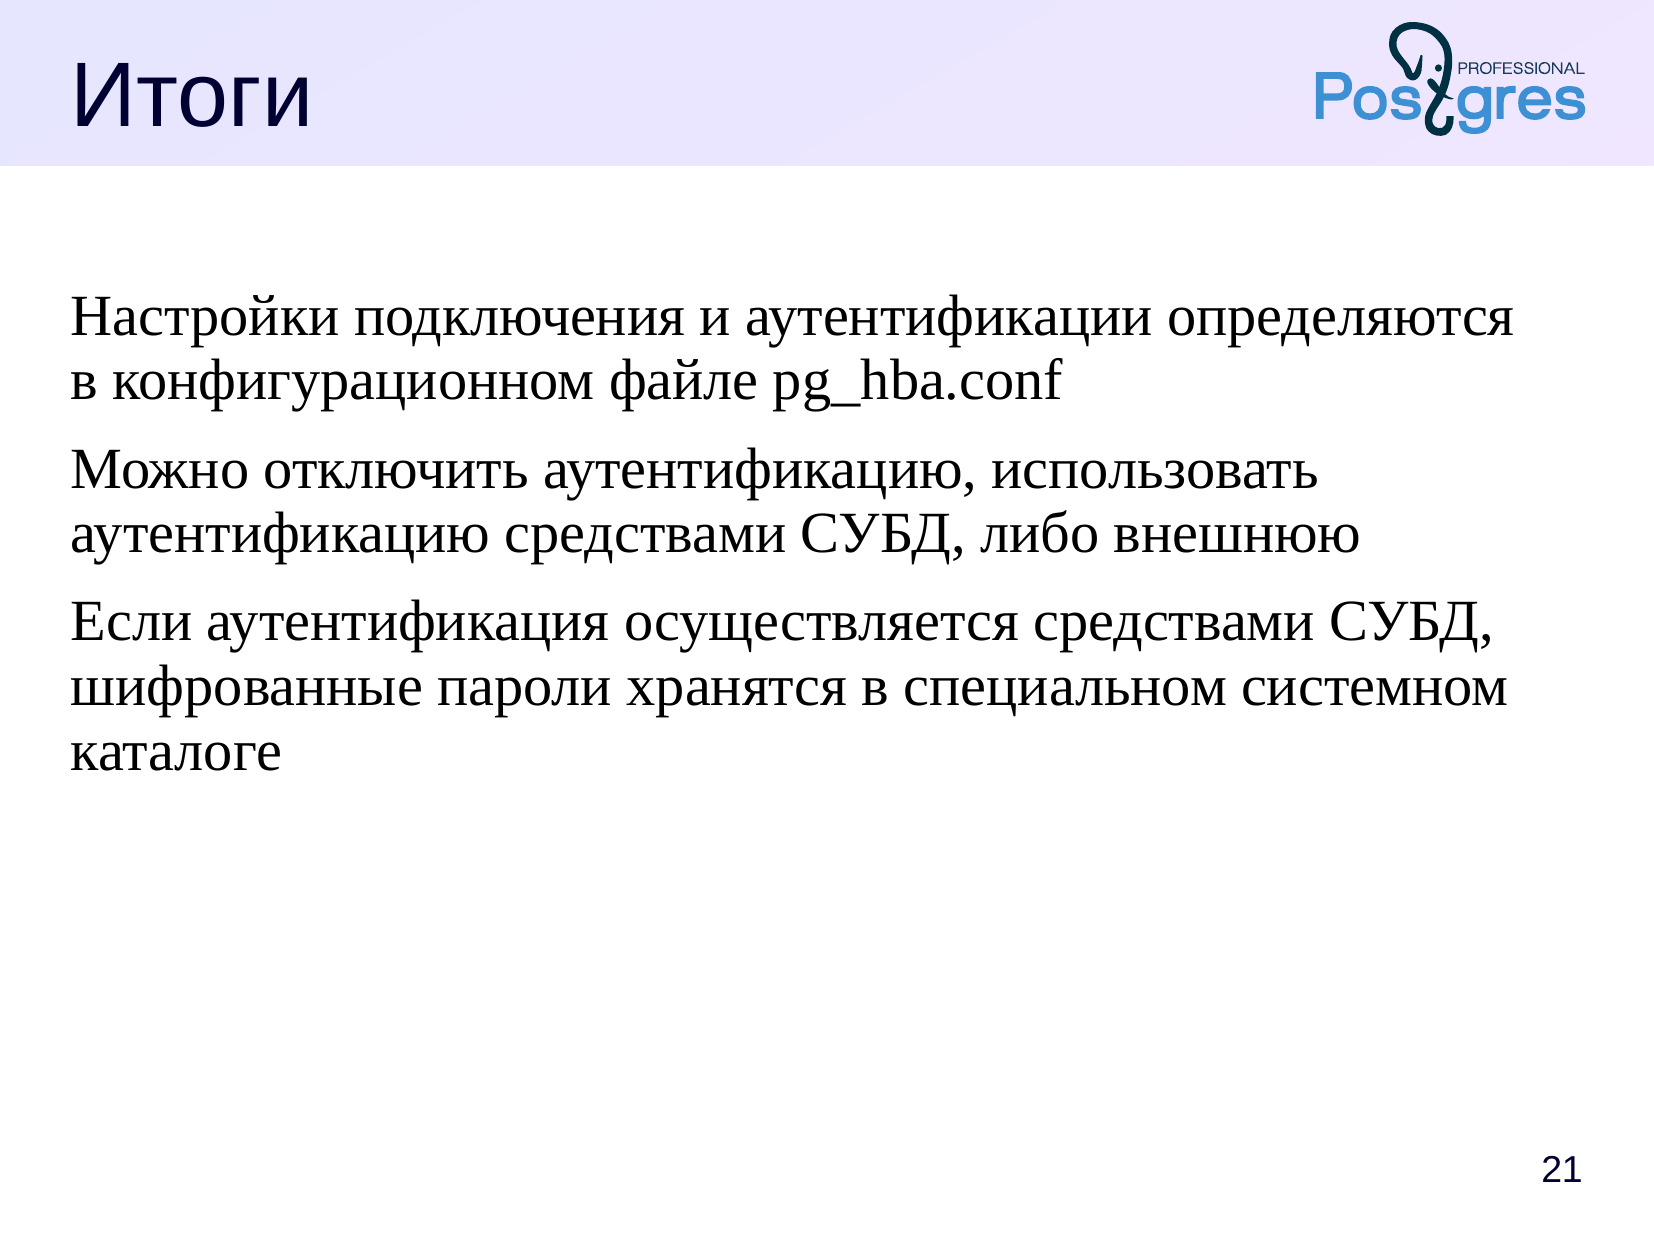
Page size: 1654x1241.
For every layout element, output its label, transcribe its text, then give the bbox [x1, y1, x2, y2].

title Итоги [70, 43, 1241, 147]
list Настройки подключения и аутентификации определяются в конфигурационном файле pg_hba.conf Можно отключить аутентификацию, использовать аутентификацию средствами СУБД, либо внешнюю Если аутентификация осуществляется средствами СУБД, шифрованные пароли хранятся в специальном системном каталоге [70, 283, 1583, 1134]
